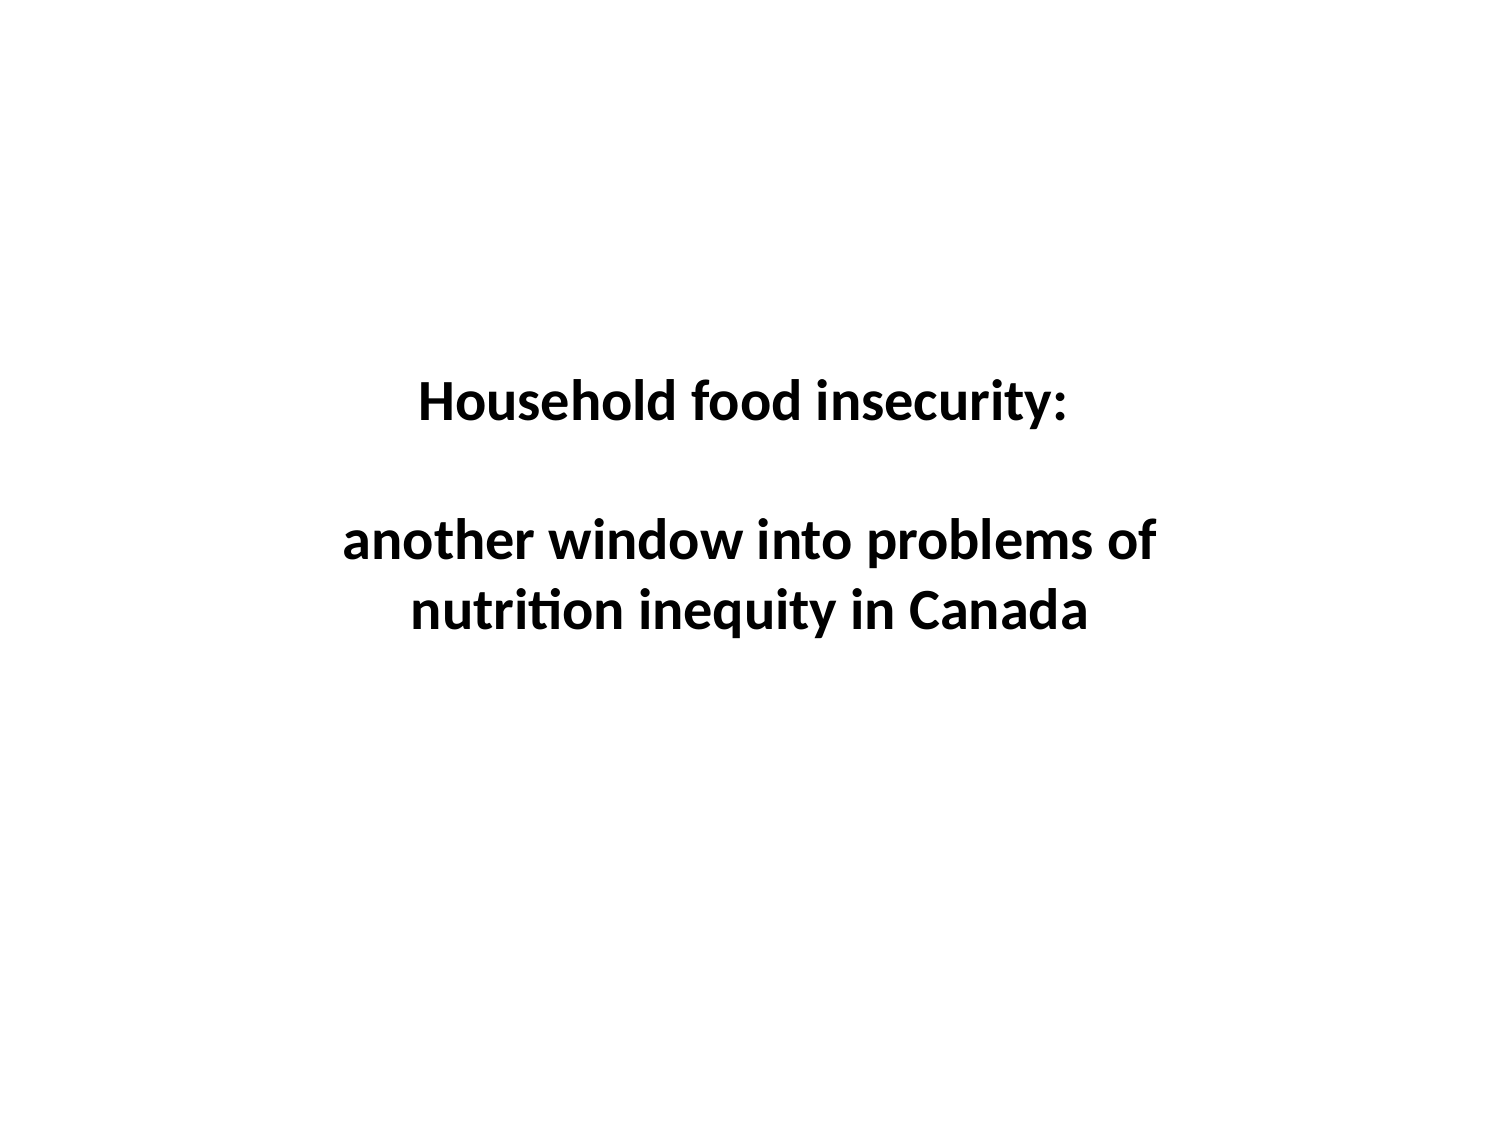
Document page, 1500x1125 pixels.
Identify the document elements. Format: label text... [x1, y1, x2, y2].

title Household food insecurity: another window into problems of nutrition inequity in Canada [243, 337, 1257, 666]
